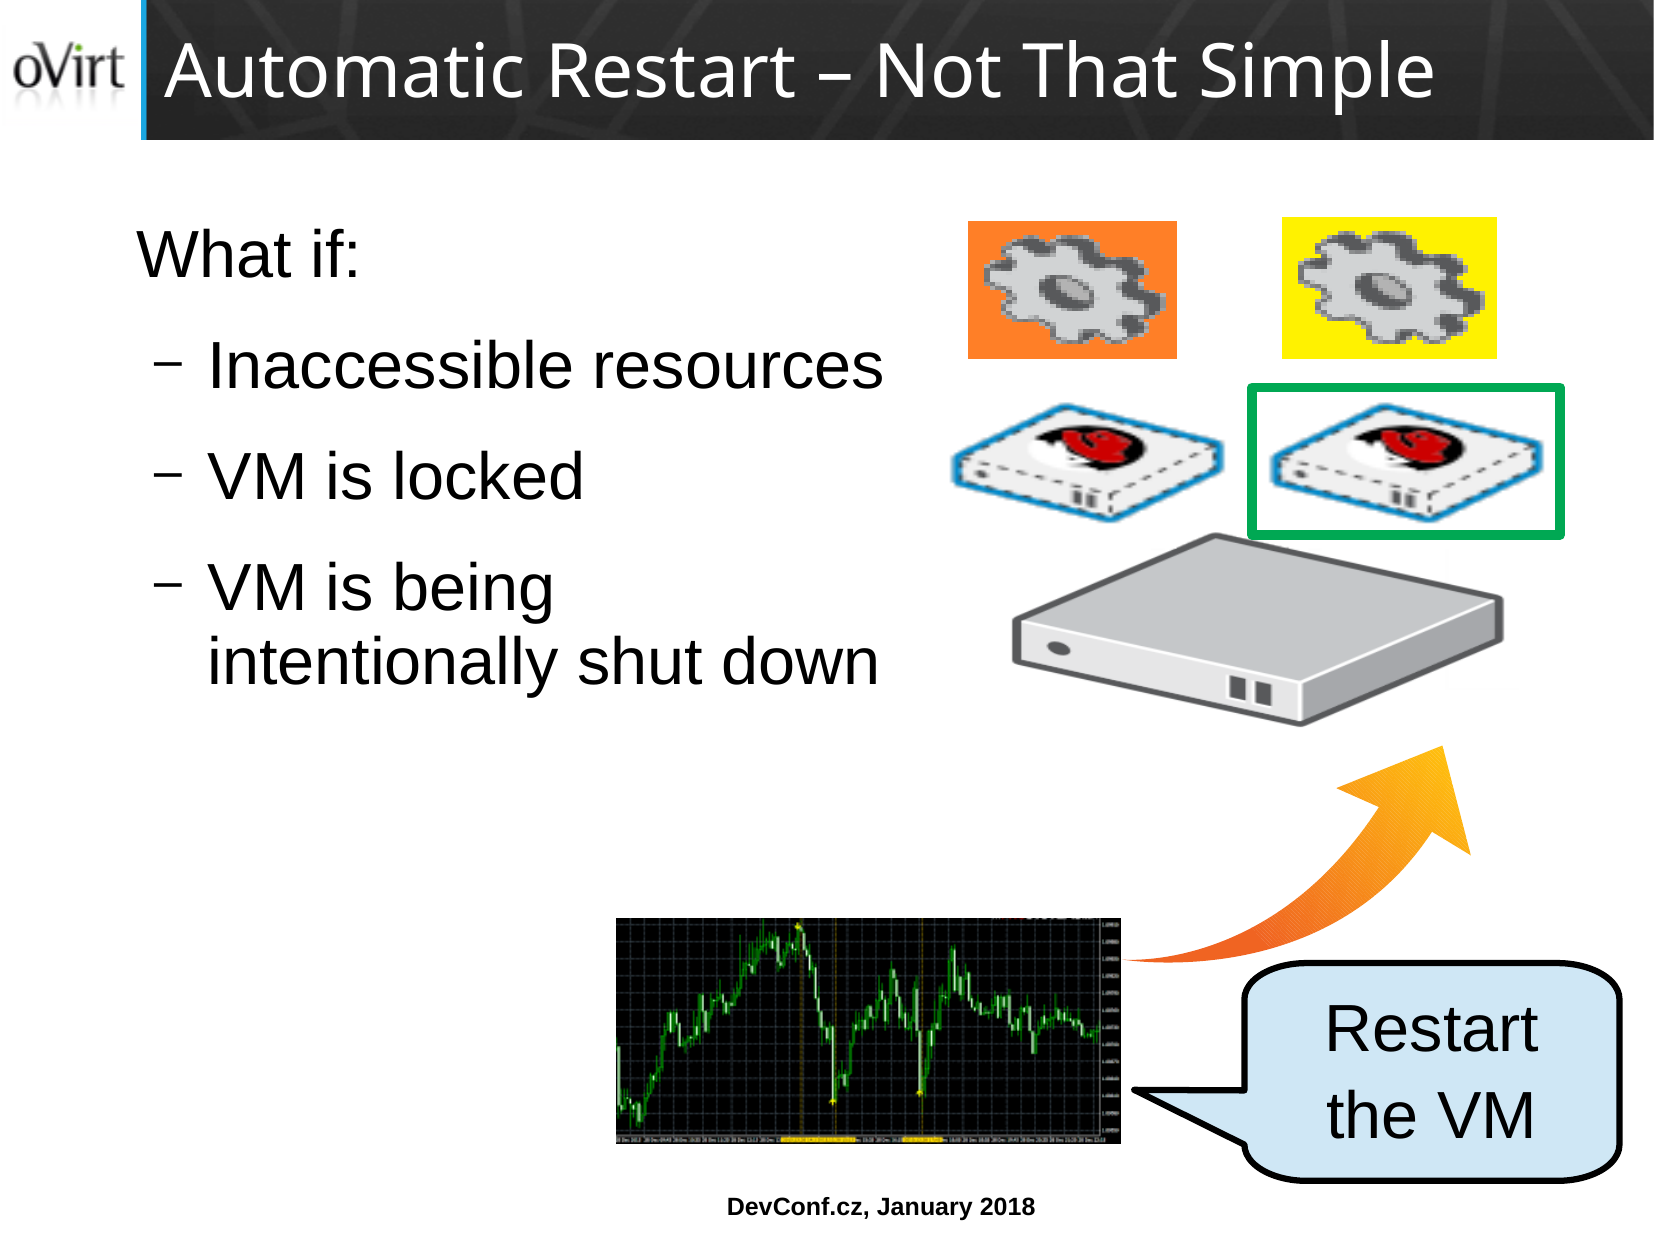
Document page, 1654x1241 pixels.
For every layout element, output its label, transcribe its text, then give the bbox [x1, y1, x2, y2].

picture [1256, 391, 1556, 531]
picture [616, 742, 1475, 1144]
text_box Restart the VM [1134, 963, 1620, 1181]
picture [0, 0, 1654, 140]
picture [937, 391, 1564, 740]
text_box What if: Inaccessible resources VM is locked VM is being intentionally shut down [50, 210, 921, 886]
picture [968, 221, 1177, 359]
title Automatic Restart – Not That Simple [164, 11, 1653, 126]
picture [1282, 217, 1497, 359]
